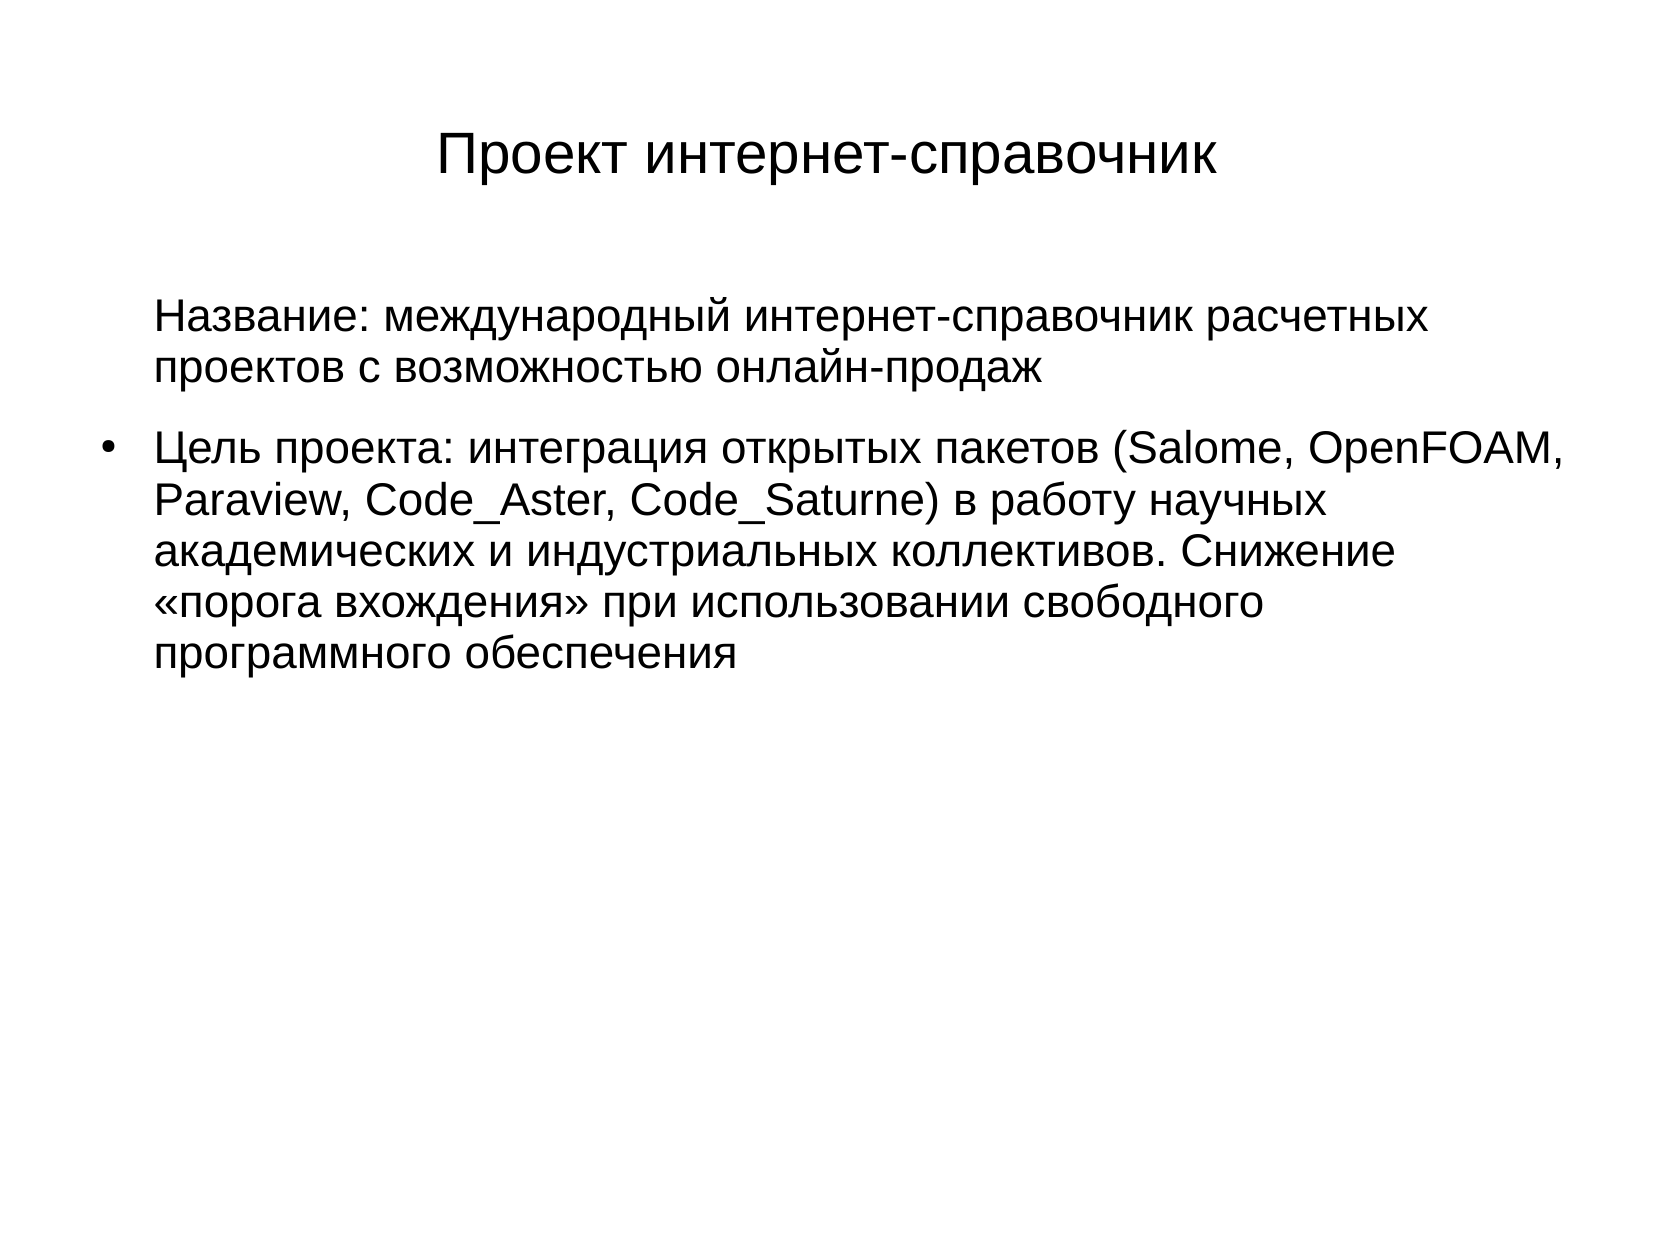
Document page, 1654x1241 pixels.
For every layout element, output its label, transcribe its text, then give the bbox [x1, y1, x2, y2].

list Название: международный интернет-справочник расчетных проектов с возможностью онлайн-продаж Цель проекта: интеграция открытых пакетов (Salome, OpenFOAM, Paraview, Code_Aster, Code_Saturne) в работу научных академических и индустриальных коллективов. Снижение «порога вхождения» при использовании свободного программного обеспечения [82, 290, 1571, 1170]
title Проект интернет-справочник [82, 49, 1571, 257]
